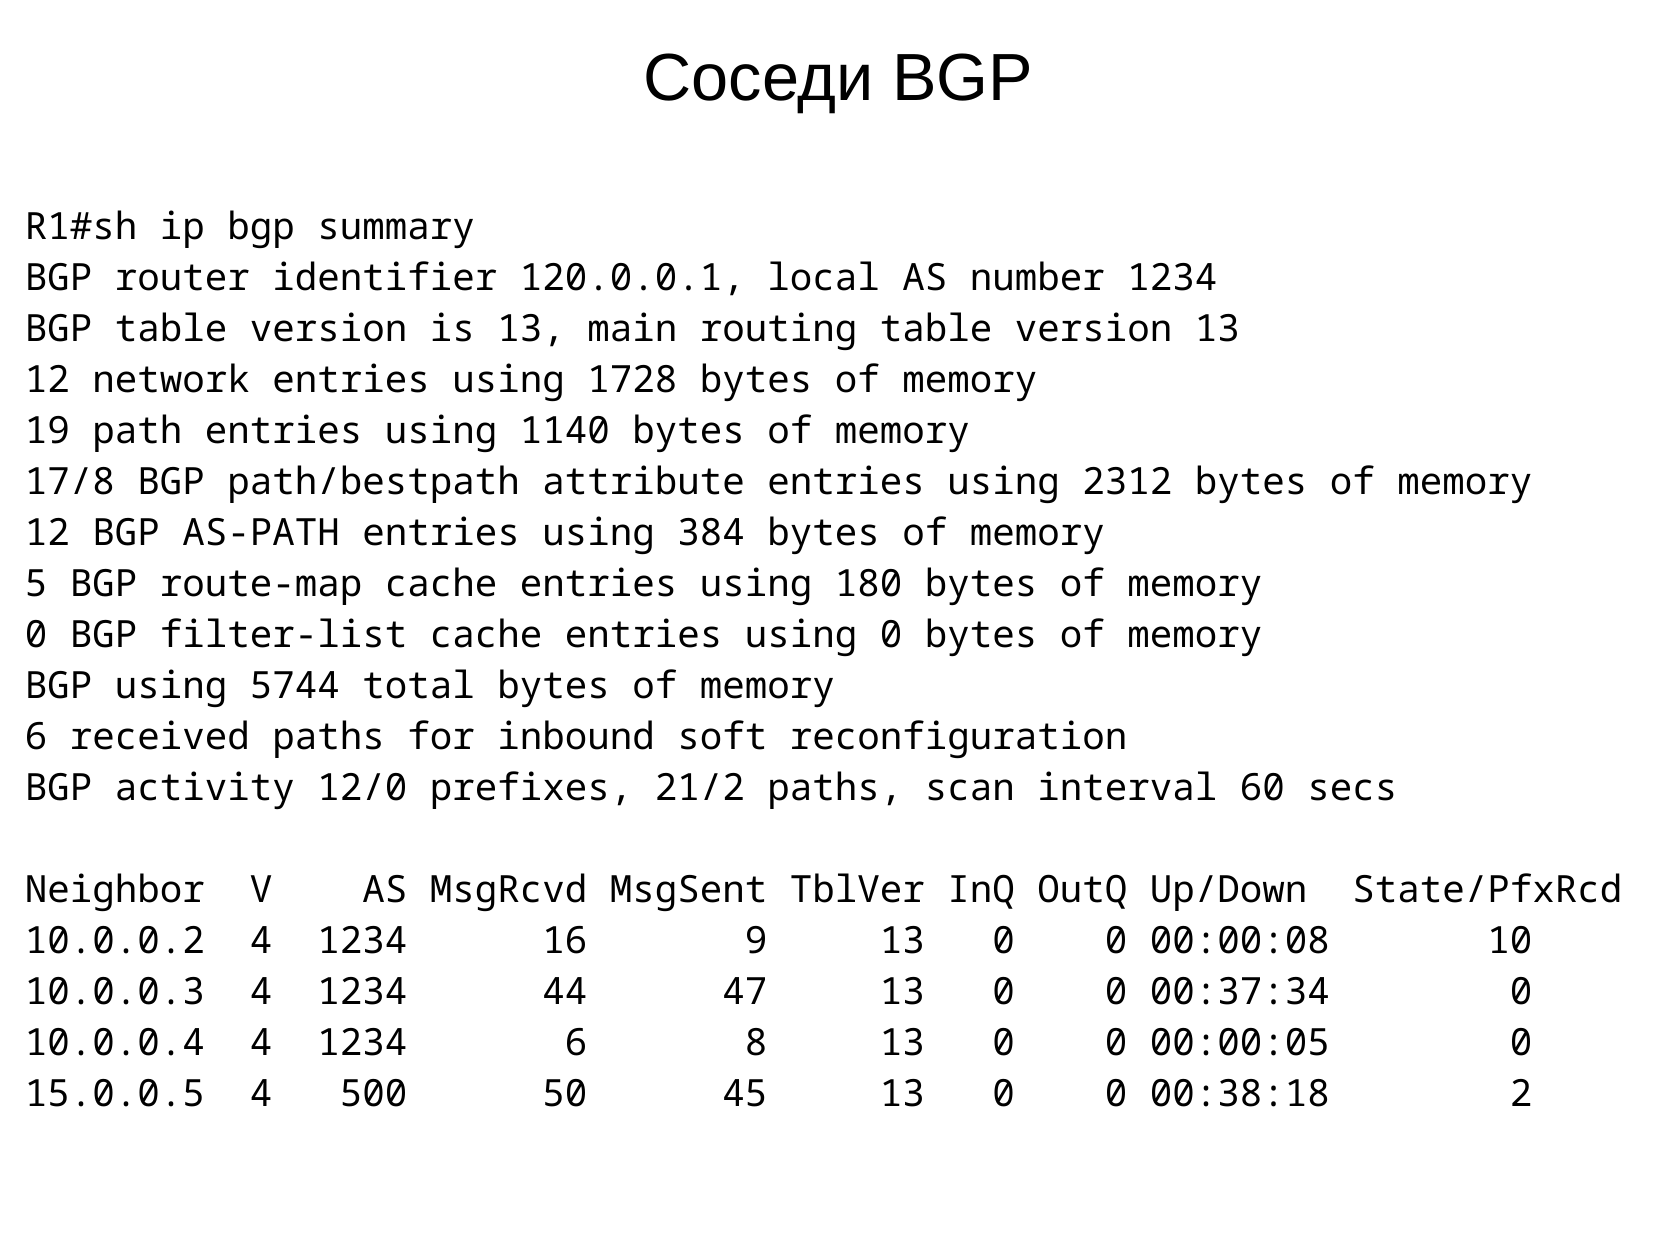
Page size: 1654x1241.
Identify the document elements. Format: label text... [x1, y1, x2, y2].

title Соседи BGP [82, 1, 1571, 117]
list R1#sh ip bgp summary BGP router identifier 120.0.0.1, local AS number 1234 BGP table version is 13, main routing table version 13 12 network entries using 1728 bytes of memory 19 path entries using 1140 bytes of memory 17/8 BGP path/bestpath attribute entries using 2312 bytes of memory 12 BGP AS-PATH entries using 384 bytes of memory 5 BGP route-map cache entries using 180 bytes of memory 0 BGP filter-list cache entries using 0 bytes of memory BGP using 5744 total bytes of memory 6 received paths for inbound soft reconfiguration BGP activity 12/0 prefixes, 21/2 paths, scan interval 60 secs Neighbor V AS MsgRcvd MsgSent TblVer InQ OutQ Up/Down State/PfxRcd 10.0.0.2 4 1234 16 9 13 0 0 00:00:08 10 10.0.0.3 4 1234 44 47 13 0 0 00:37:34 0 10.0.0.4 4 1234 6 8 13 0 0 00:00:05 0 15.0.0.5 4 500 50 45 13 0 0 00:38:18 2 [25, 199, 1654, 959]
